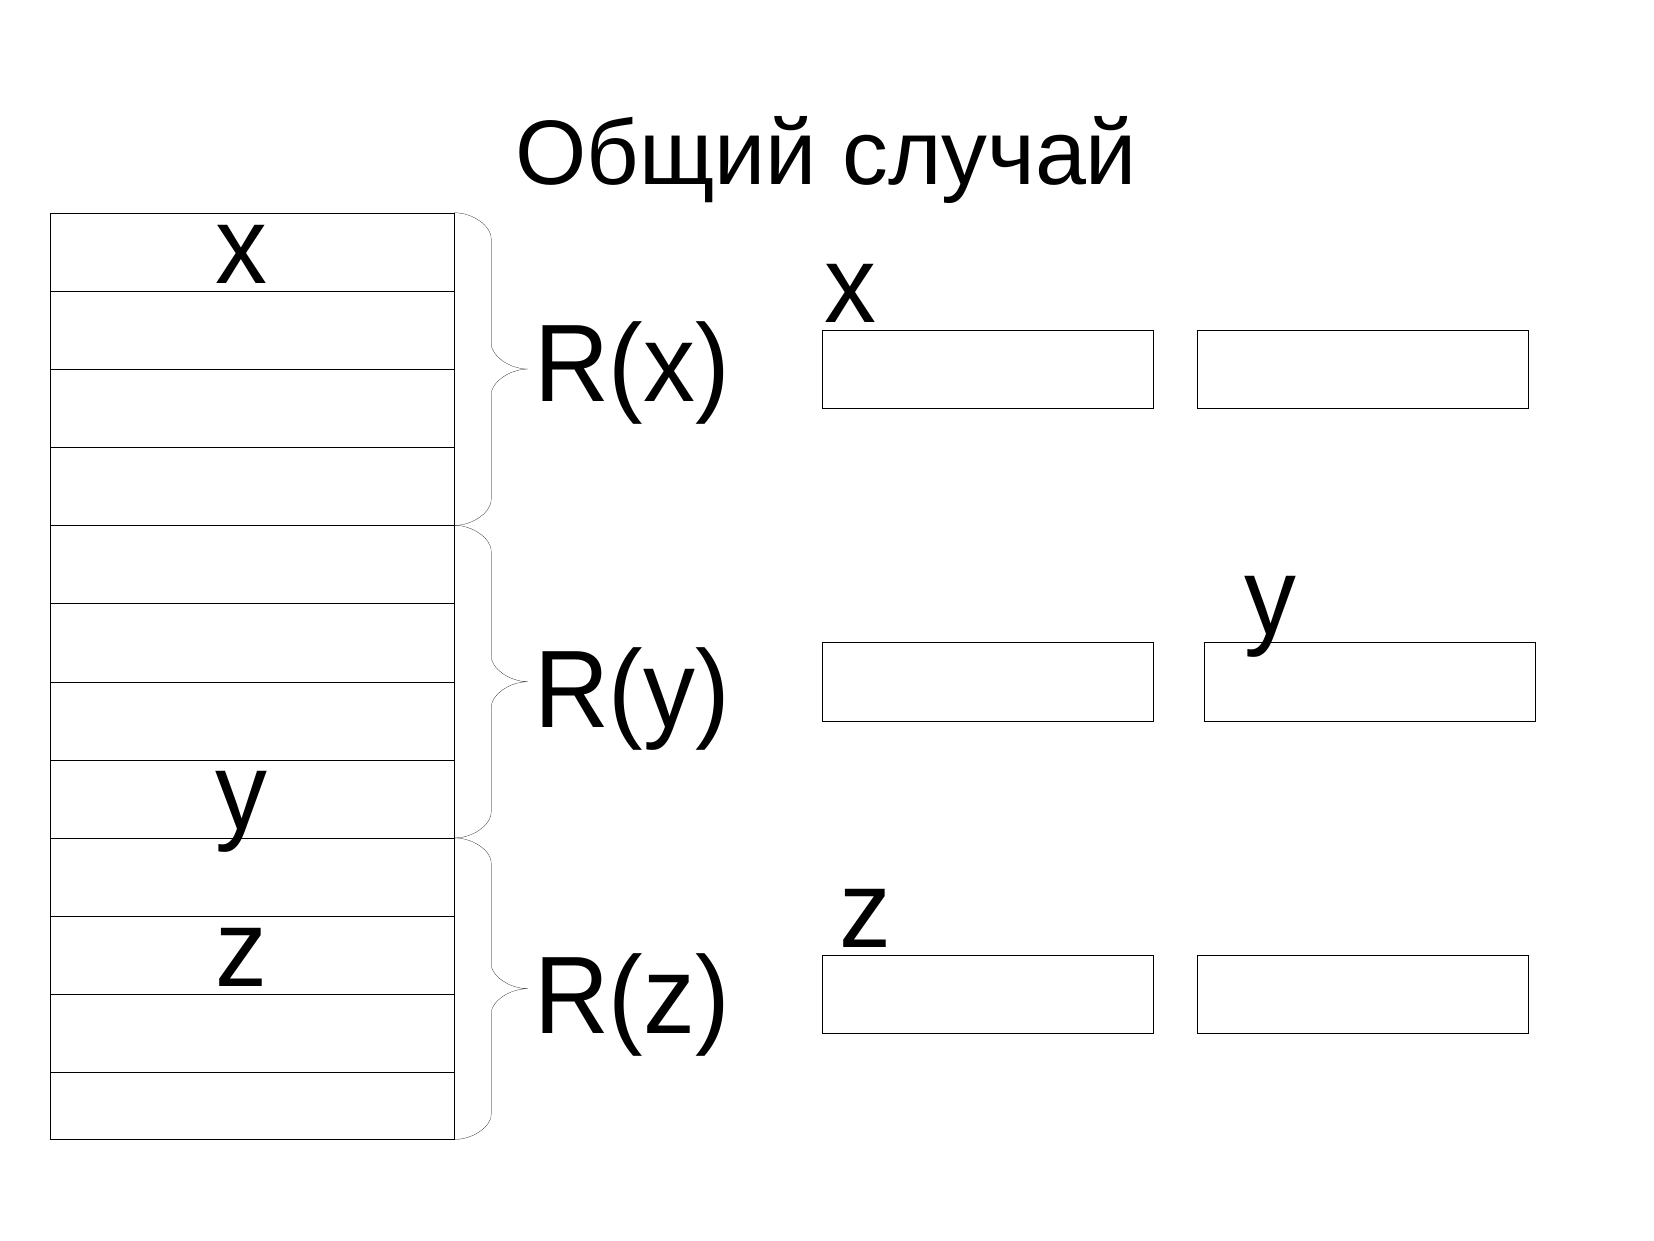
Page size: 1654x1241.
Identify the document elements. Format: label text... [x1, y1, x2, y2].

title Общий случай [82, 49, 1571, 212]
chart [50, 212, 1588, 1201]
